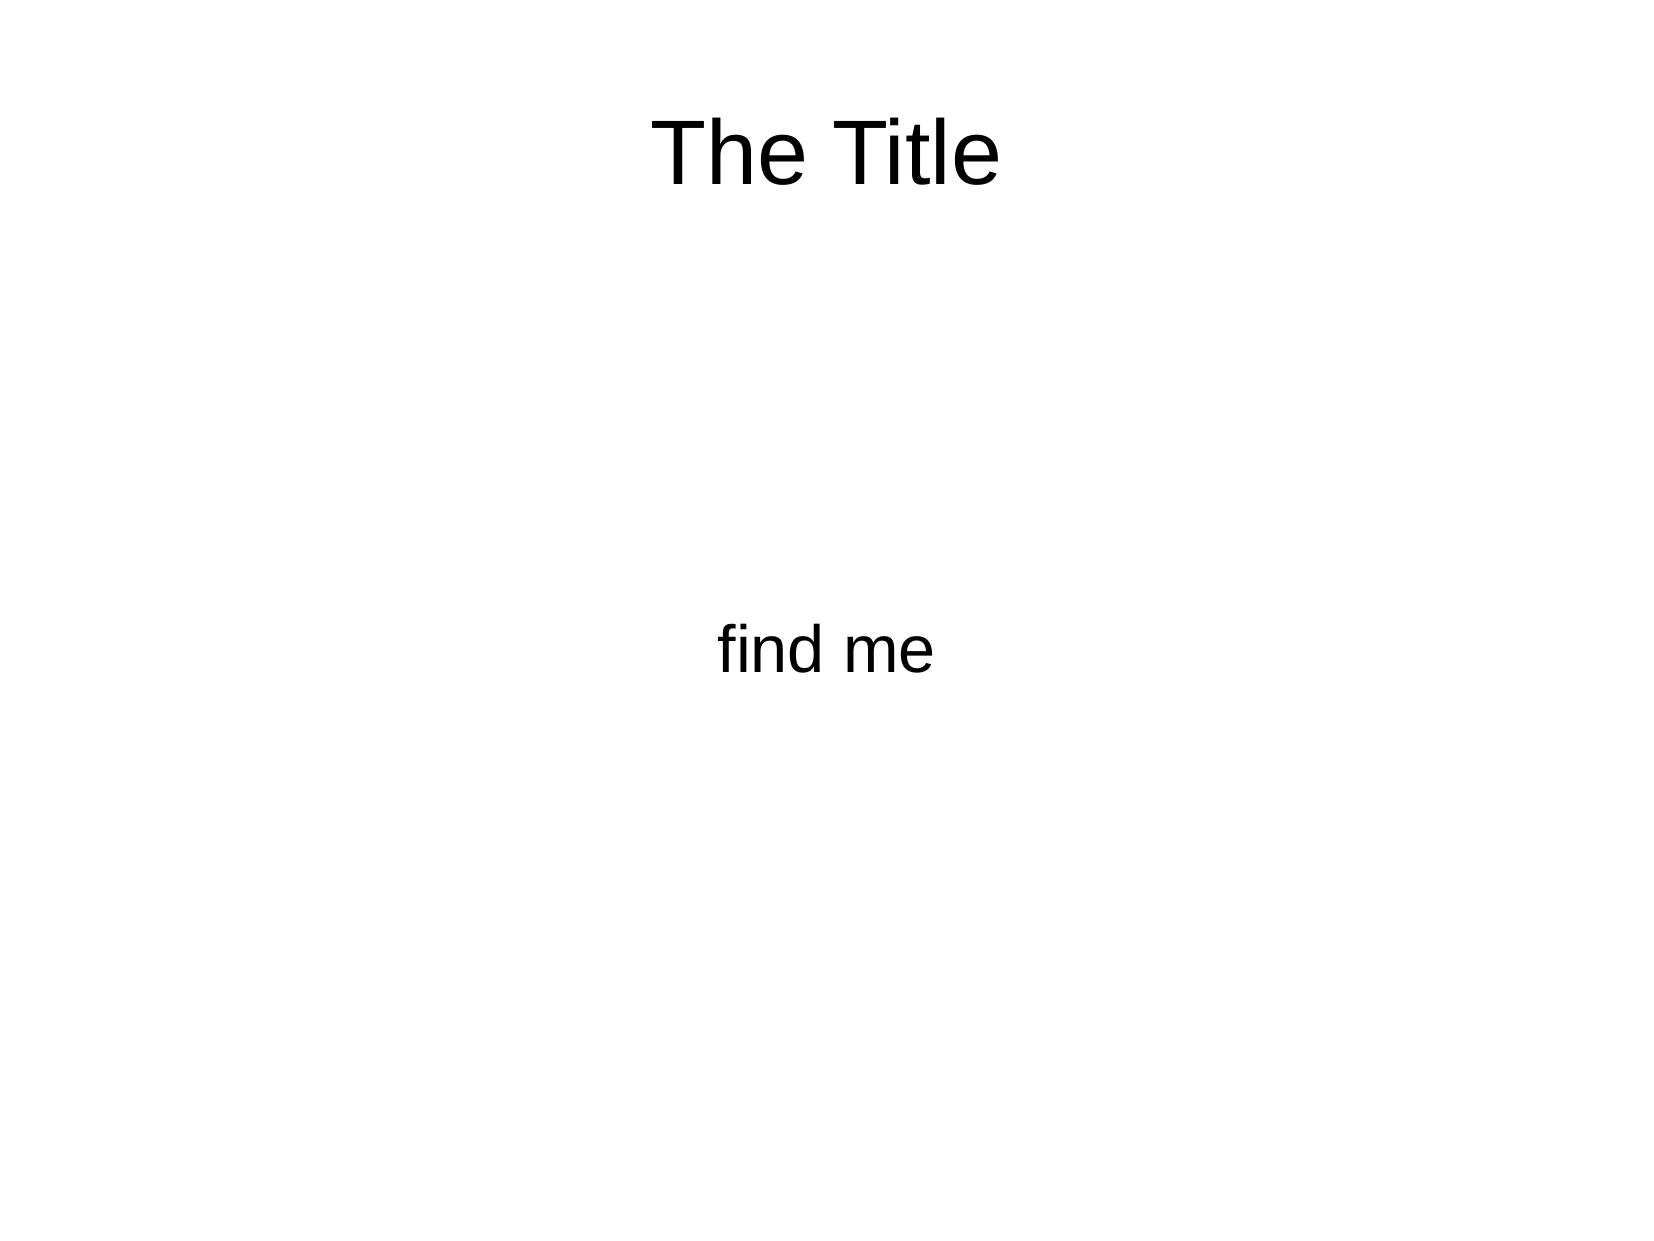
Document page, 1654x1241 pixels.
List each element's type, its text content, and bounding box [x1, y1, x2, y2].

title The Title [82, 49, 1571, 257]
subtitle find me [82, 290, 1571, 1010]
